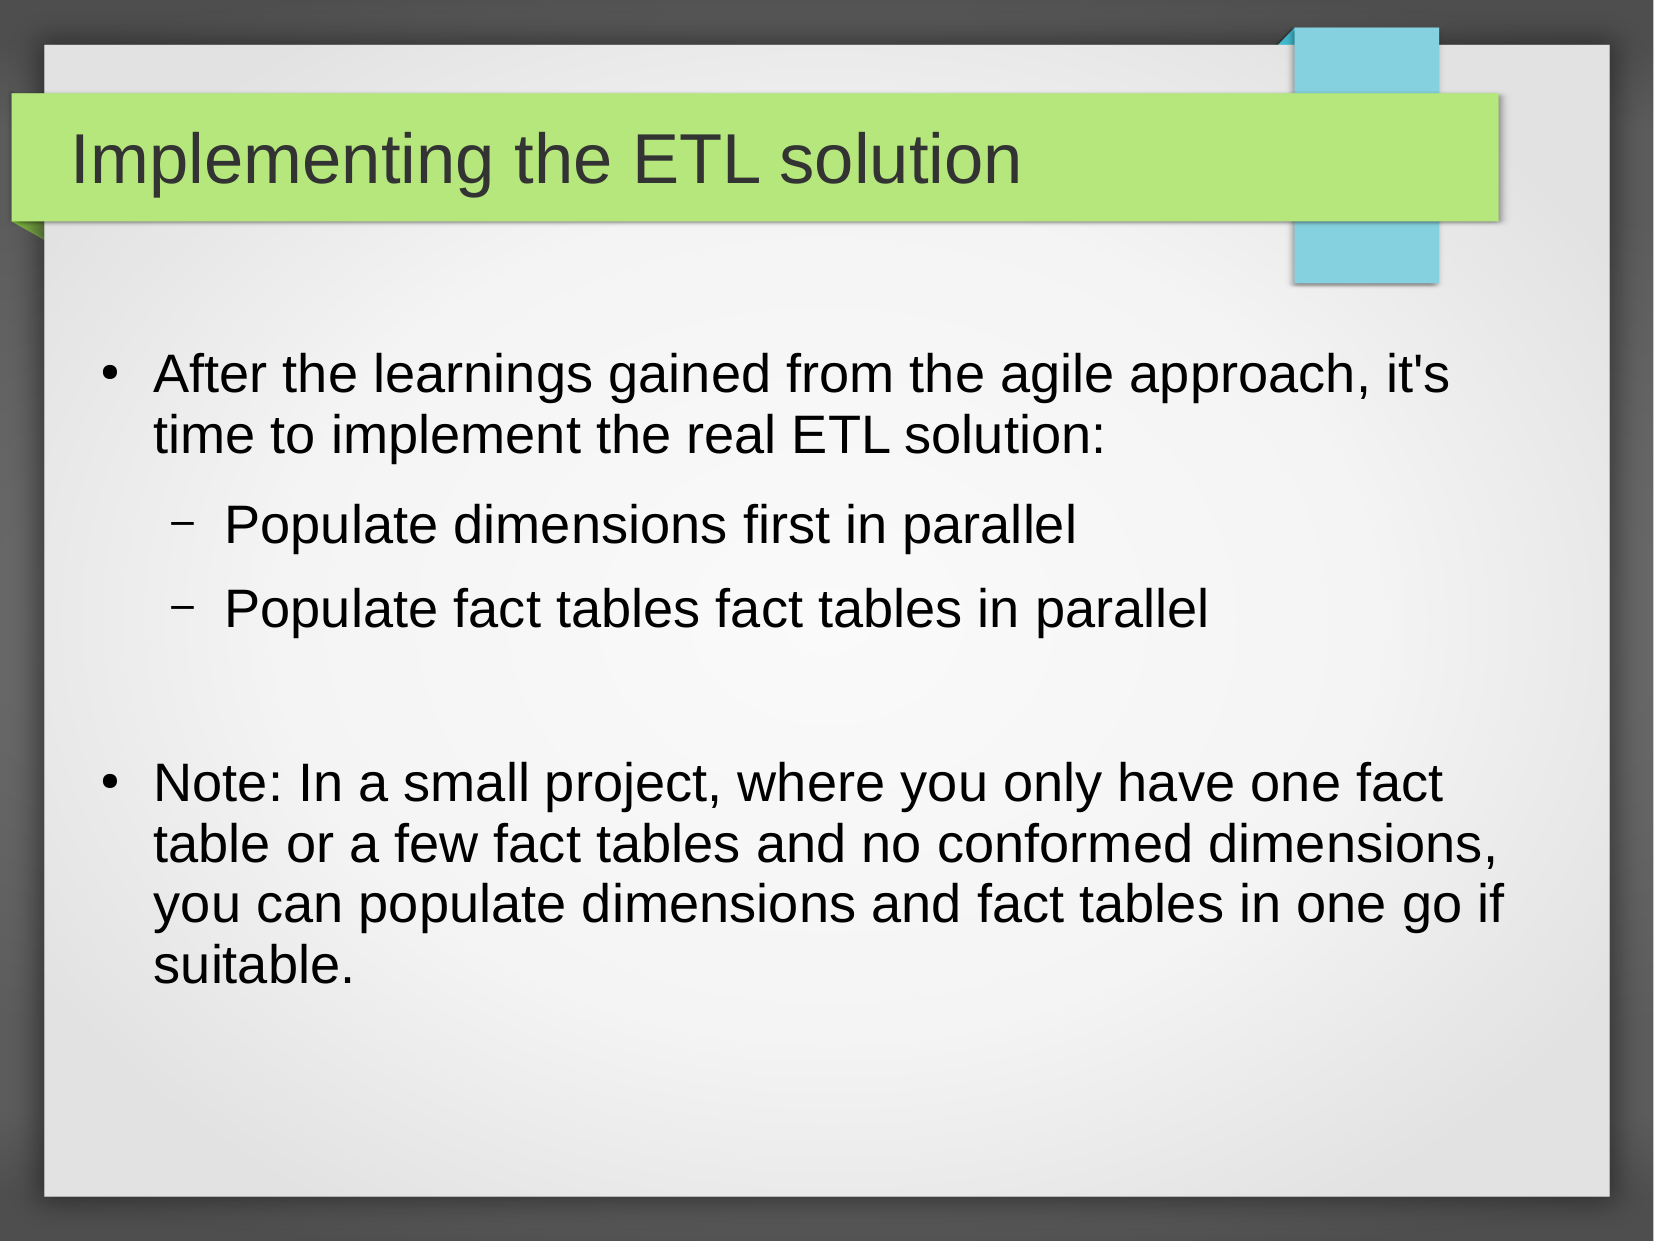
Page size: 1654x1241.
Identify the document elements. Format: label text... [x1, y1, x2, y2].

title Implementing the ETL solution [70, 106, 1229, 213]
picture [0, 0, 1654, 1241]
list After the learnings gained from the agile approach, it's time to implement the real ETL solution: Populate dimensions first in parallel Populate fact tables fact tables in parallel Note: In a small project, where you only have one fact table or a few fact tables and no conformed dimensions, you can populate dimensions and fact tables in one go if suitable. [82, 343, 1538, 1063]
